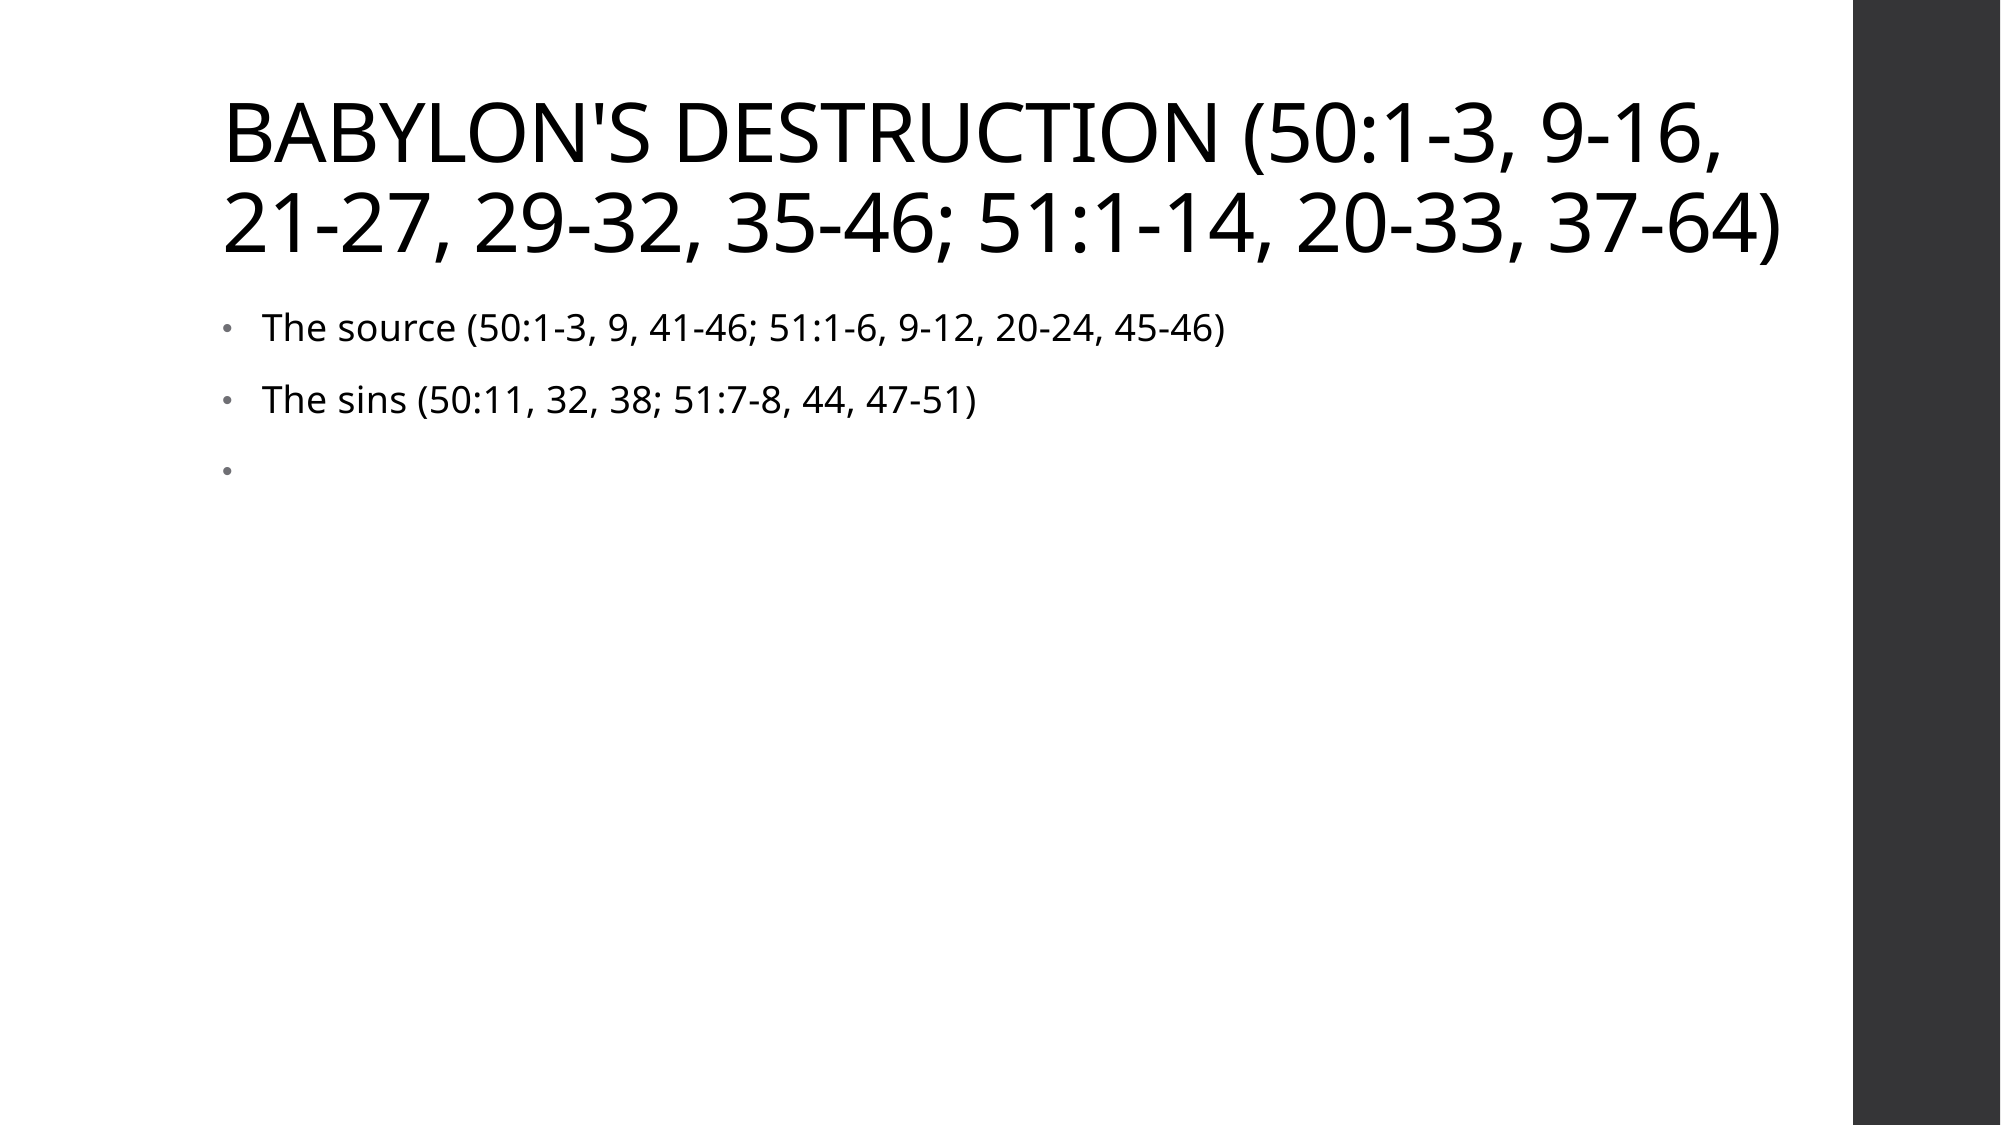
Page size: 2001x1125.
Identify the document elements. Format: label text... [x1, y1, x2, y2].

list The source (50:1-3, 9, 41-46; 51:1-6, 9-12, 20-24, 45-46) The sins (50:11, 32, 38; 51:7-8, 44, 47-51) [206, 299, 1617, 1014]
title BABYLON'S DESTRUCTION (50:1-3, 9-16, 21-27, 29-32, 35-46; 51:1-14, 20-33, 37-64) [206, 60, 1797, 278]
